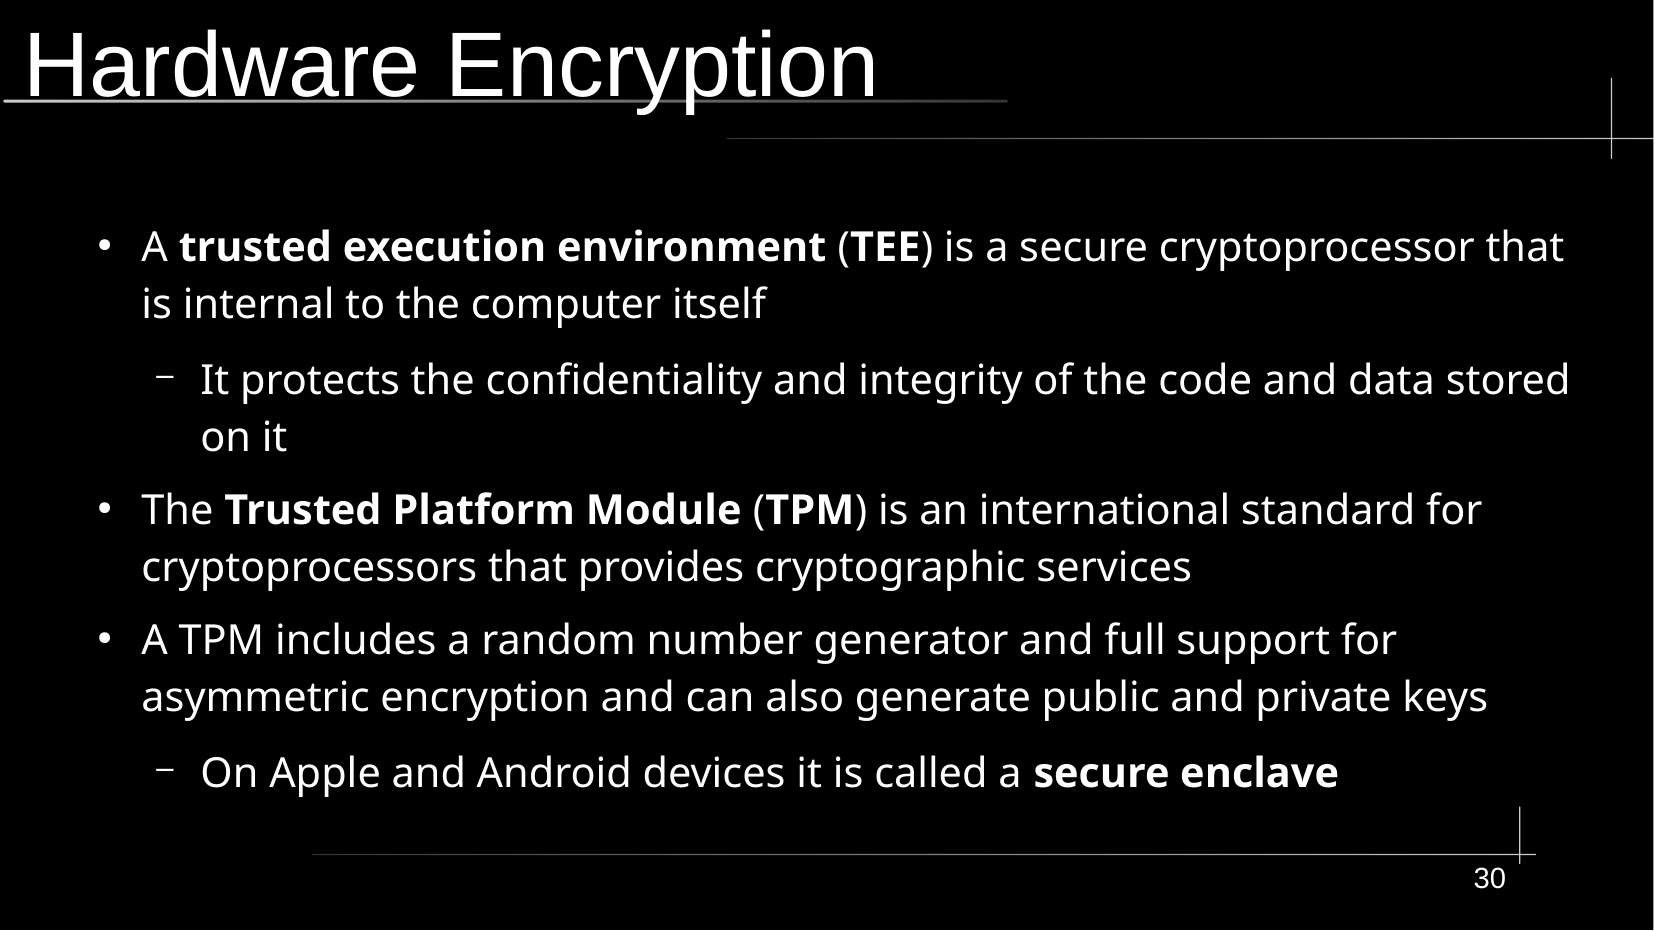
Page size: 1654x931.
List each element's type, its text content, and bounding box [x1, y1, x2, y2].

list A trusted execution environment (TEE) is a secure cryptoprocessor that is internal to the computer itself It protects the confidentiality and integrity of the code and data stored on it The Trusted Platform Module (TPM) is an international standard for cryptoprocessors that provides cryptographic services A TPM includes a random number generator and full support for asymmetric encryption and can also generate public and private keys On Apple and Android devices it is called a secure enclave [82, 217, 1592, 811]
title Hardware Encryption [23, 11, 1589, 119]
